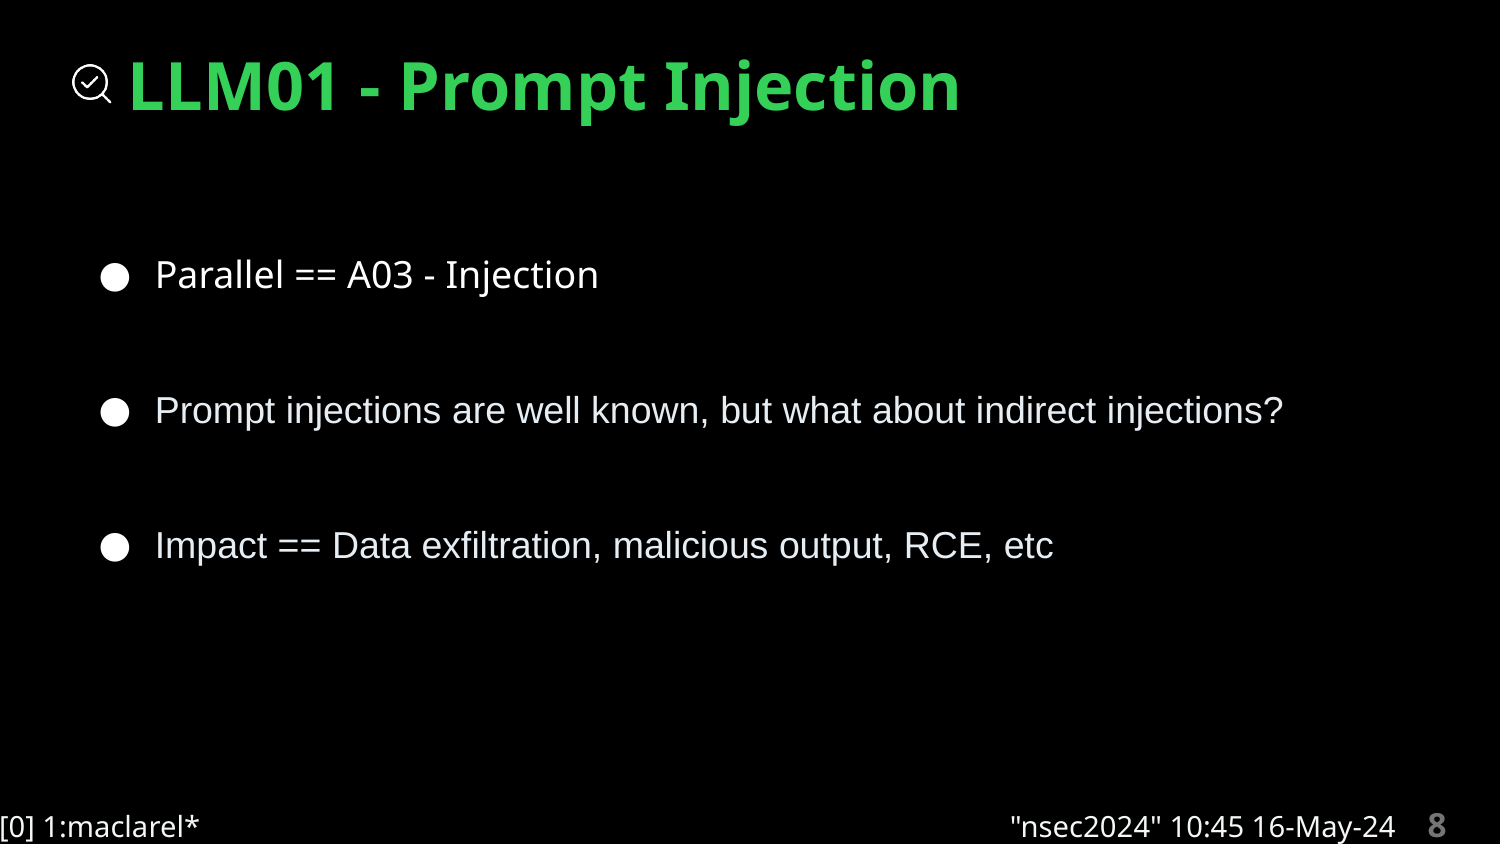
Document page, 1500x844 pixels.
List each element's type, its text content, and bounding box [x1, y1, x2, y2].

picture [72, 64, 112, 105]
text_box LLM01 - Prompt Injection [112, 28, 1118, 139]
text_box [0] 1:maclarel* "nsec2024" 10:45 16-May-24 8 [0, 788, 1500, 844]
text_box Parallel == A03 - Injection Prompt injections are well known, but what about indirect injections? Impact == Data exfiltration, malicious output, RCE, etc [64, 235, 1435, 582]
